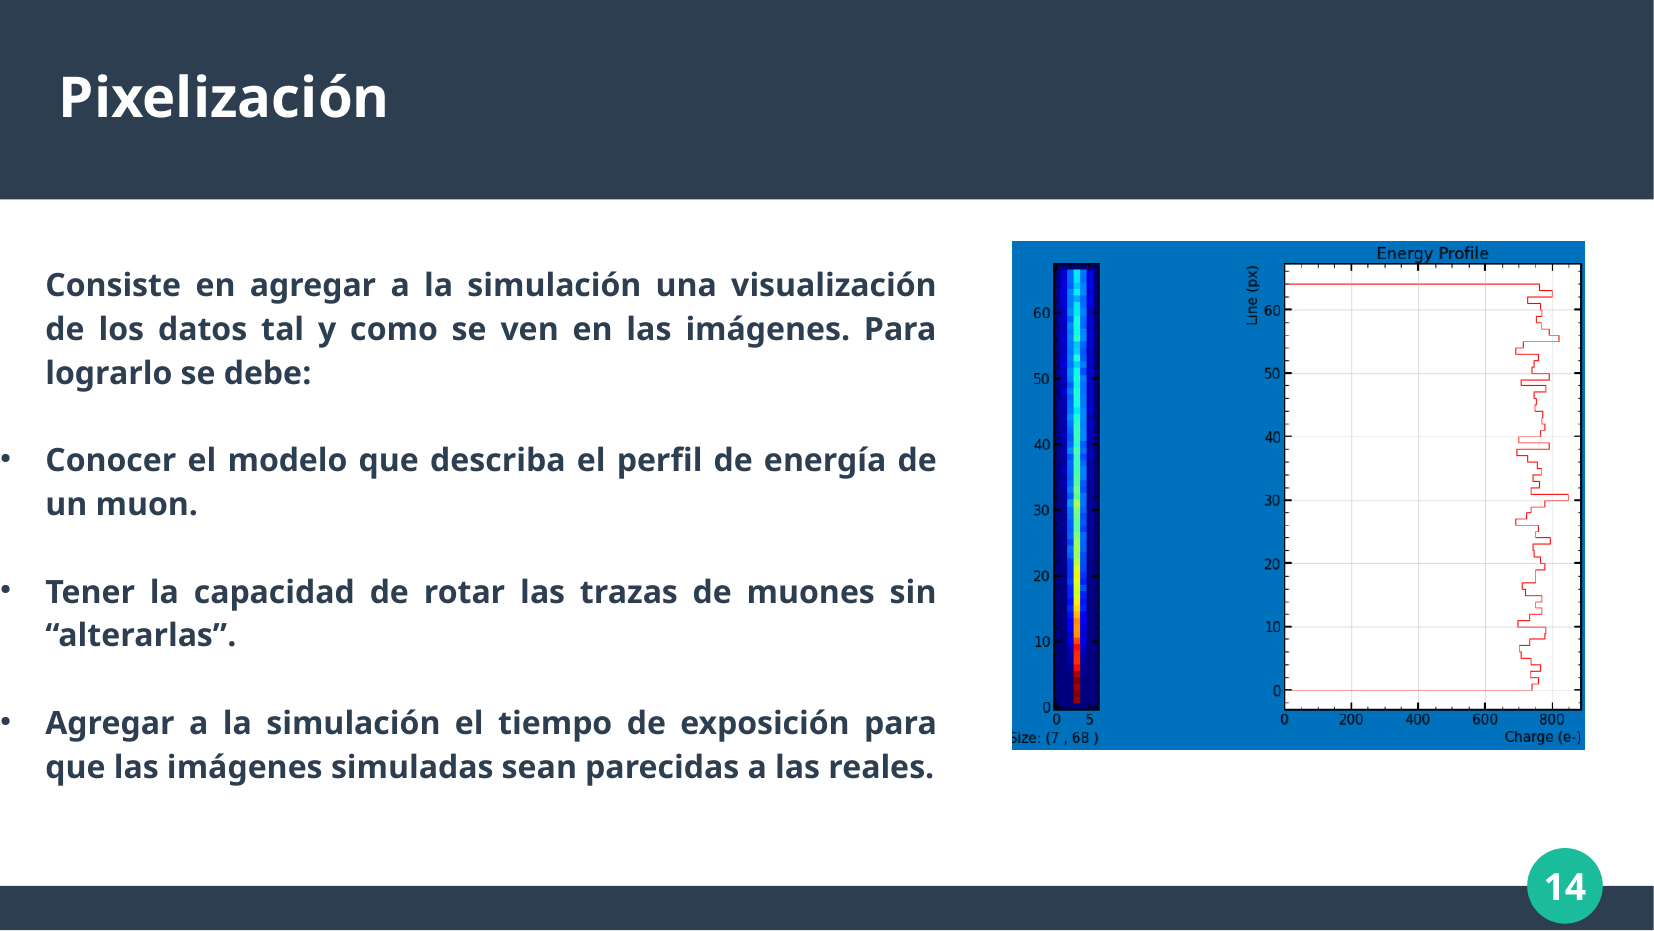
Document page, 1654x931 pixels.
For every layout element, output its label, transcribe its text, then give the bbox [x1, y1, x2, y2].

picture [1012, 241, 1585, 751]
title Pixelización [59, 37, 1595, 155]
list Consiste en agregar a la simulación una visualización de los datos tal y como se ven en las imágenes. Para lograrlo se debe: Conocer el modelo que describa el perfil de energía de un muon. Tener la capacidad de rotar las trazas de muones sin “alterarlas”. Agregar a la simulación el tiempo de exposición para que las imágenes simuladas sean parecidas a las reales. [0, 262, 938, 826]
